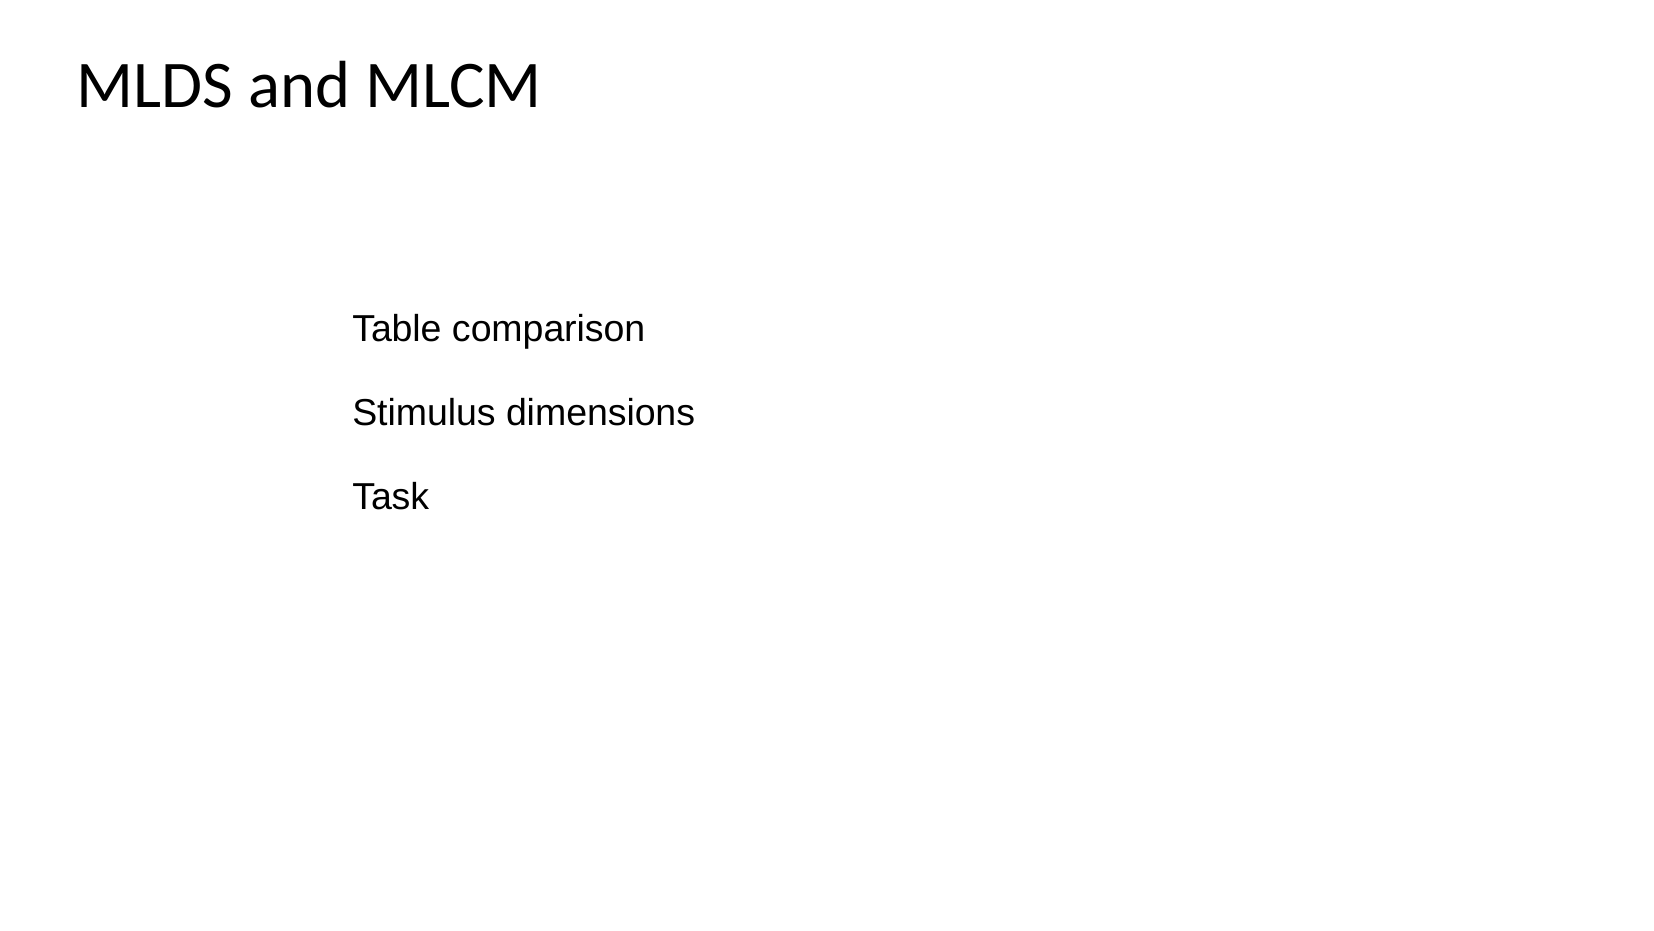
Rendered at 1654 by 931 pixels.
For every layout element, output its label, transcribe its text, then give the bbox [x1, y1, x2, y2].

text_box Table comparison Stimulus dimensions Task [337, 300, 901, 609]
title MLDS and MLCM [76, 13, 1565, 169]
